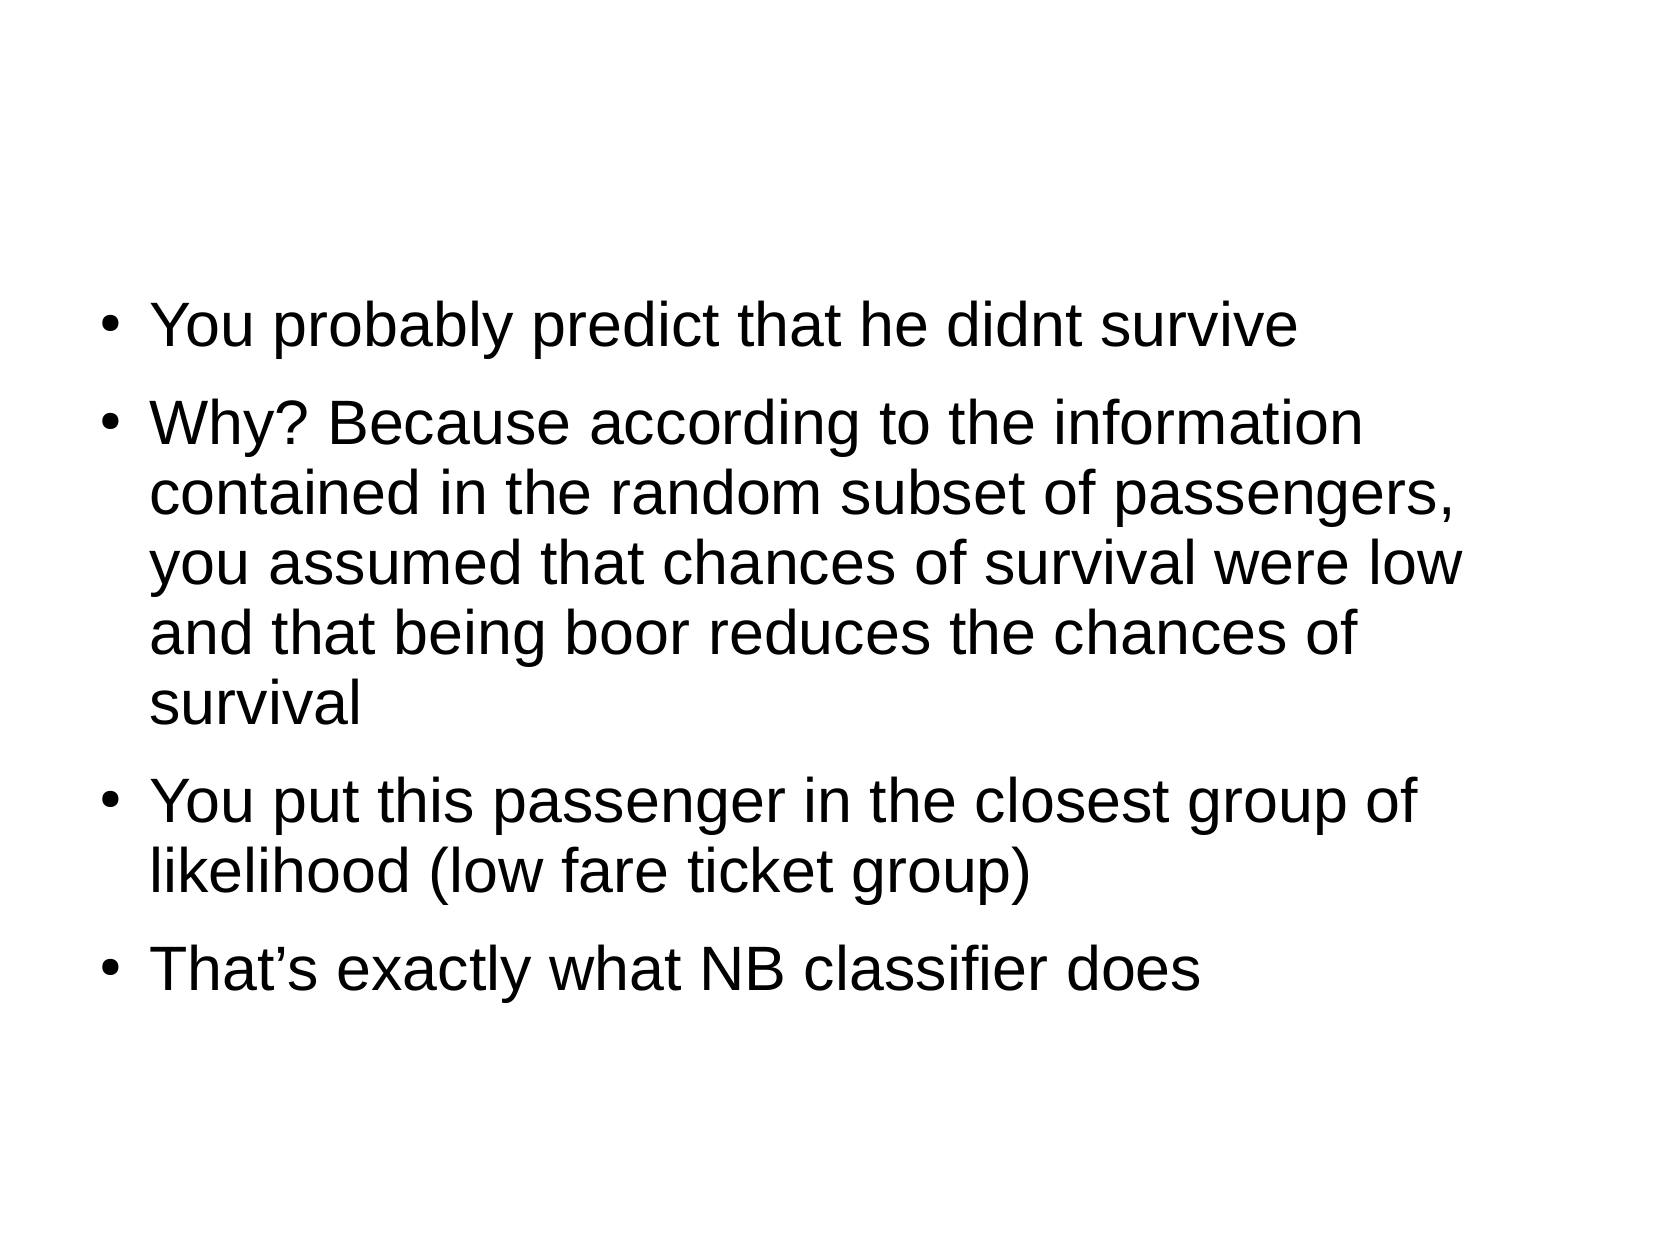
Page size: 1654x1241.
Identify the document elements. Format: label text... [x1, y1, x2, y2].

list You probably predict that he didnt survive Why? Because according to the information contained in the random subset of passengers, you assumed that chances of survival were low and that being boor reduces the chances of survival You put this passenger in the closest group of likelihood (low fare ticket group) That’s exactly what NB classifier does [82, 290, 1571, 1010]
